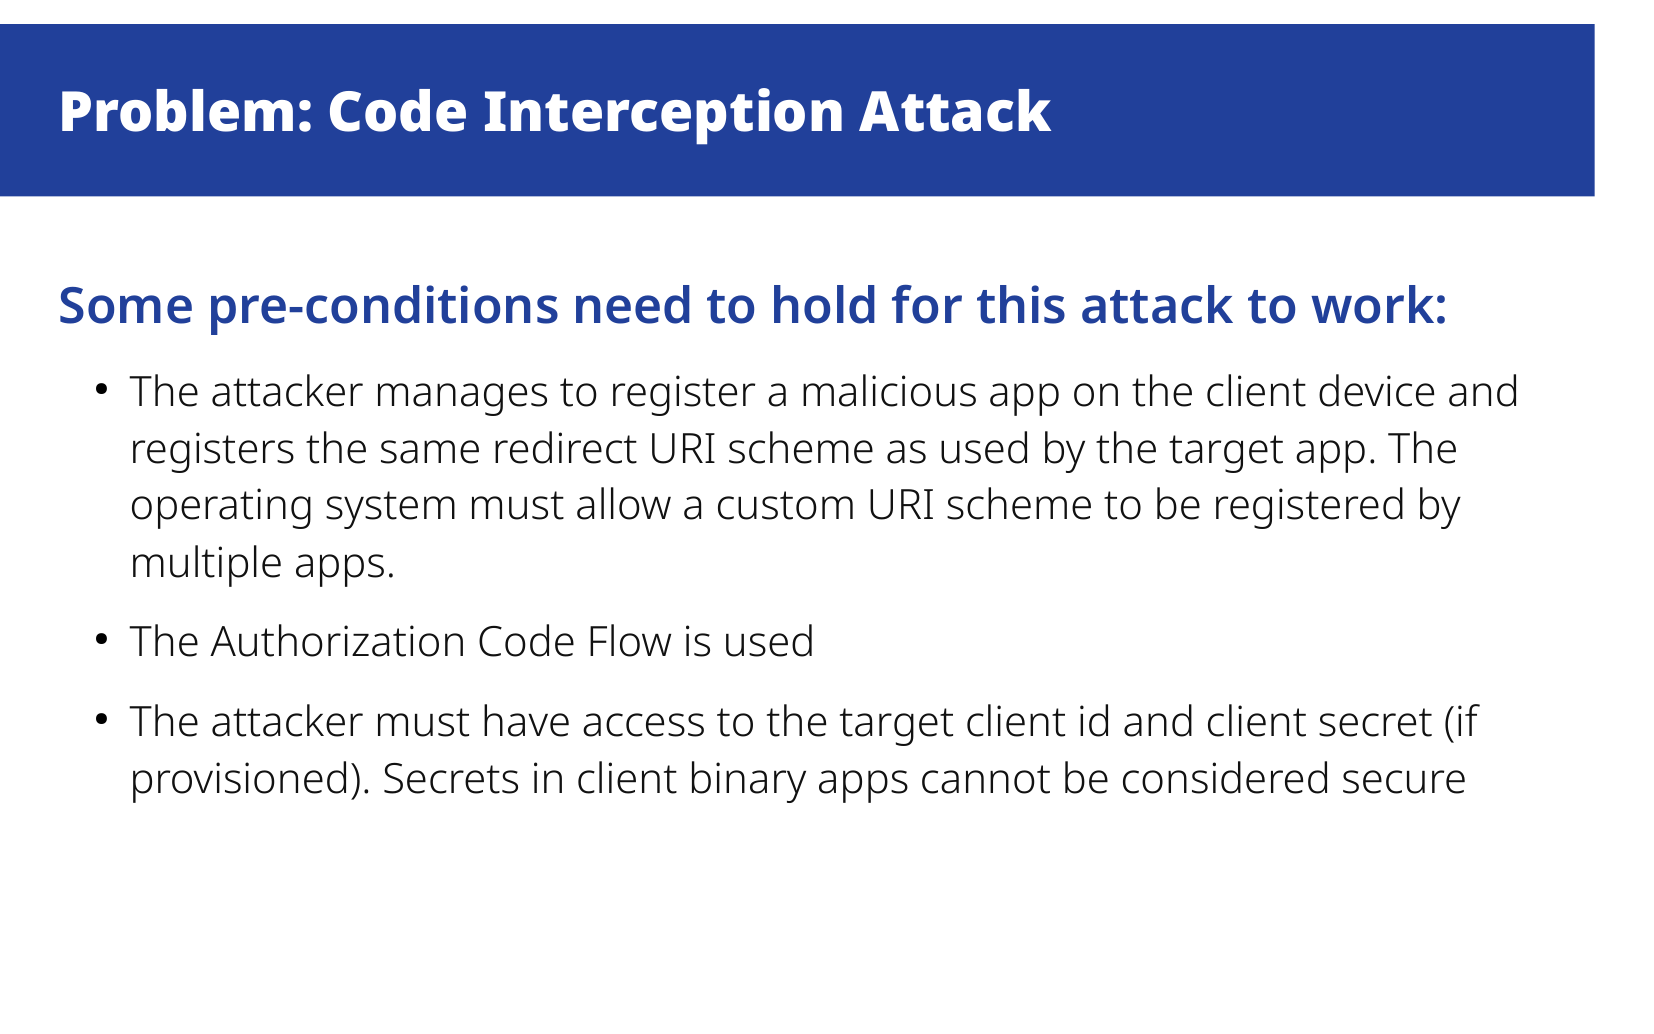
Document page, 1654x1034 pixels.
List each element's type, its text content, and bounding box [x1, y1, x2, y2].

list Some pre-conditions need to hold for this attack to work: The attacker manages to register a malicious app on the client device and registers the same redirect URI scheme as used by the target app. The operating system must allow a custom URI scheme to be registered by multiple apps. The Authorization Code Flow is used The attacker must have access to the target client id and client secret (if provisioned). Secrets in client binary apps cannot be considered secure [58, 270, 1565, 911]
title Problem: Code Interception Attack [58, 48, 1595, 172]
